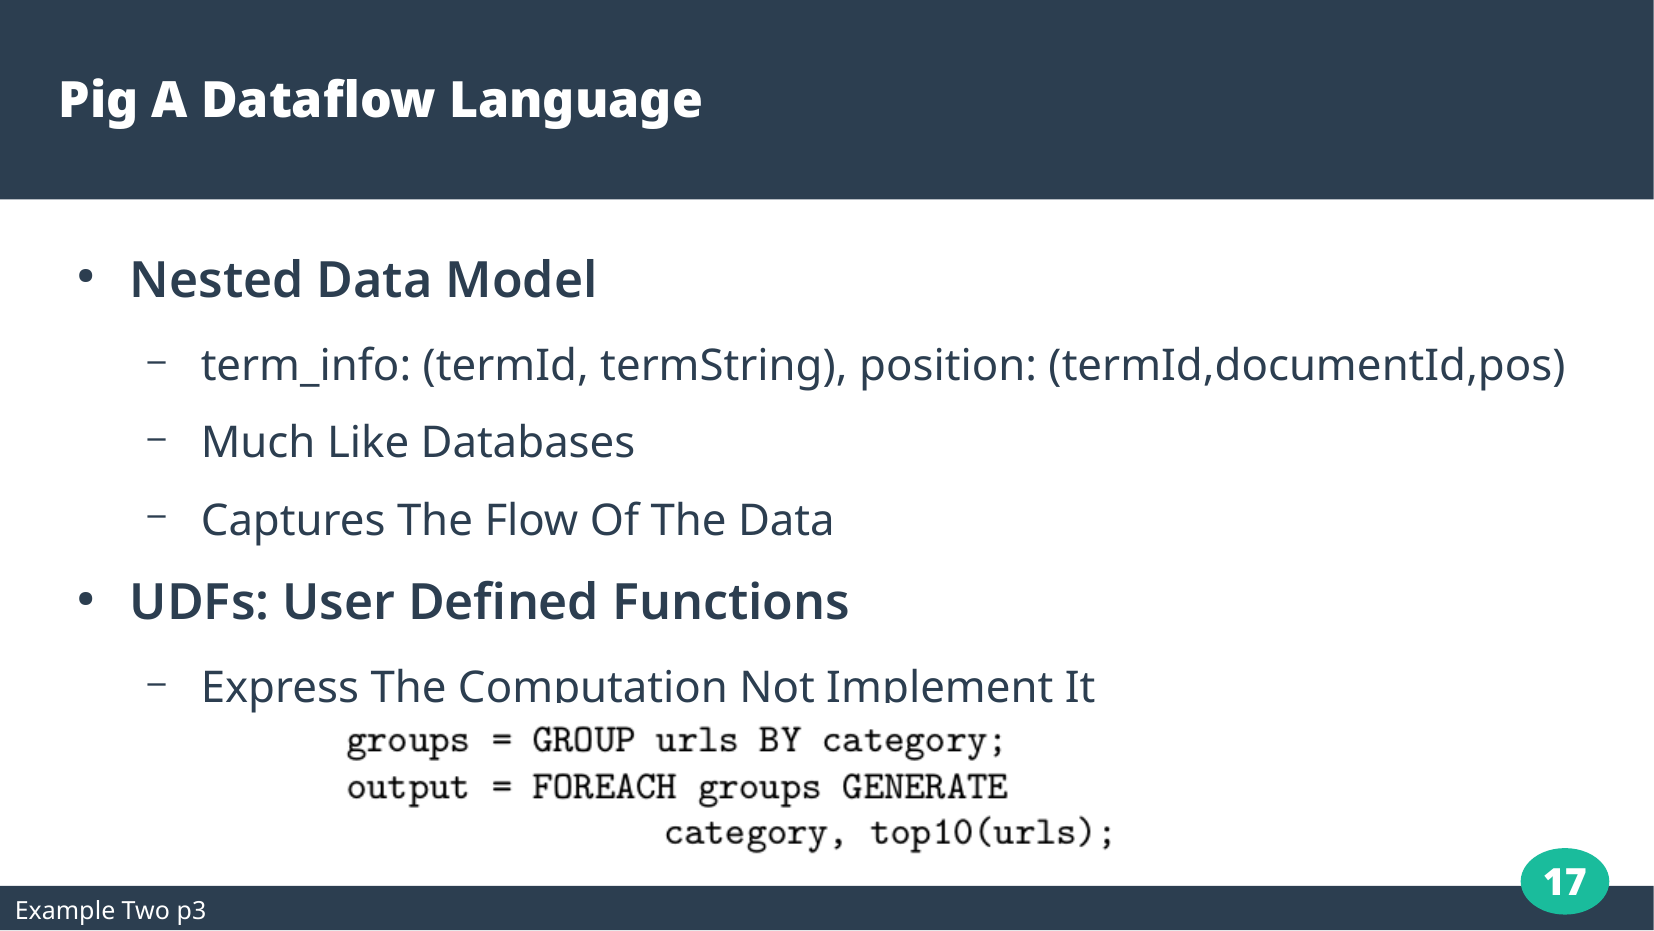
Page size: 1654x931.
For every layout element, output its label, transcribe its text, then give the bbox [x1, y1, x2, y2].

picture [345, 703, 1150, 869]
text_box Example Two p3 [0, 885, 376, 930]
list Nested Data Model term_info: (termId, termString), position: (termId,documentId,pos) Much Like Databases Captures The Flow Of The Data UDFs: User Defined Functions Express The Computation Not Implement It [59, 243, 1595, 864]
title Pig A Dataflow Language [59, 37, 1595, 155]
